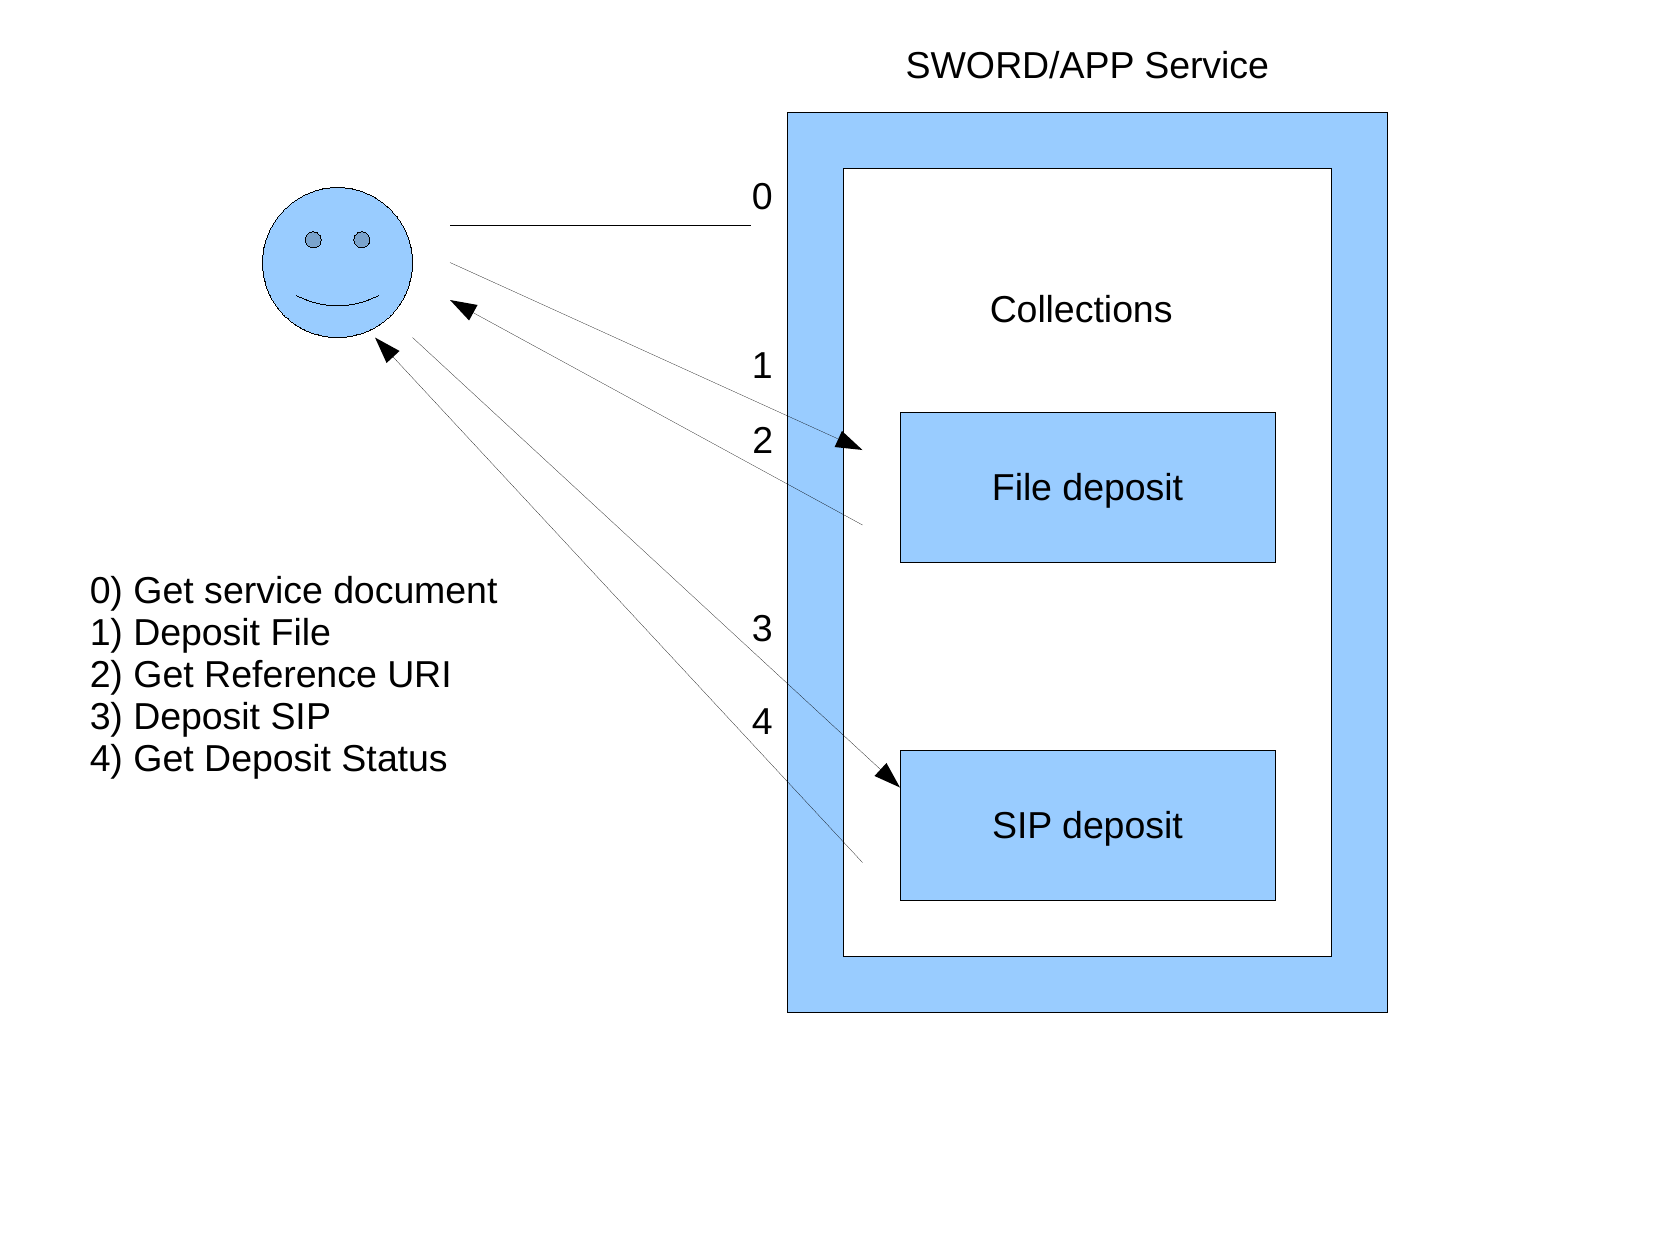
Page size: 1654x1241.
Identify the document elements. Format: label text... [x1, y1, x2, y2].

text_box 0) Get service document 1) Deposit File 2) Get Reference URI 3) Deposit SIP 4) Get Deposit Status [75, 562, 526, 788]
text_box [262, 187, 413, 338]
text_box [787, 112, 1388, 1013]
text_box SIP deposit [900, 750, 1276, 901]
text_box SWORD/APP Service [787, 37, 1388, 95]
text_box [787, 685, 844, 841]
text_box 2 [737, 412, 789, 545]
text_box 3 [737, 600, 788, 657]
text_box 0 [737, 168, 788, 226]
text_box [787, 486, 844, 734]
text_box File deposit [900, 412, 1276, 563]
text_box 4 [737, 693, 788, 751]
text_box 1 [737, 337, 788, 395]
text_box [789, 418, 844, 514]
text_box Collections [975, 280, 1188, 338]
